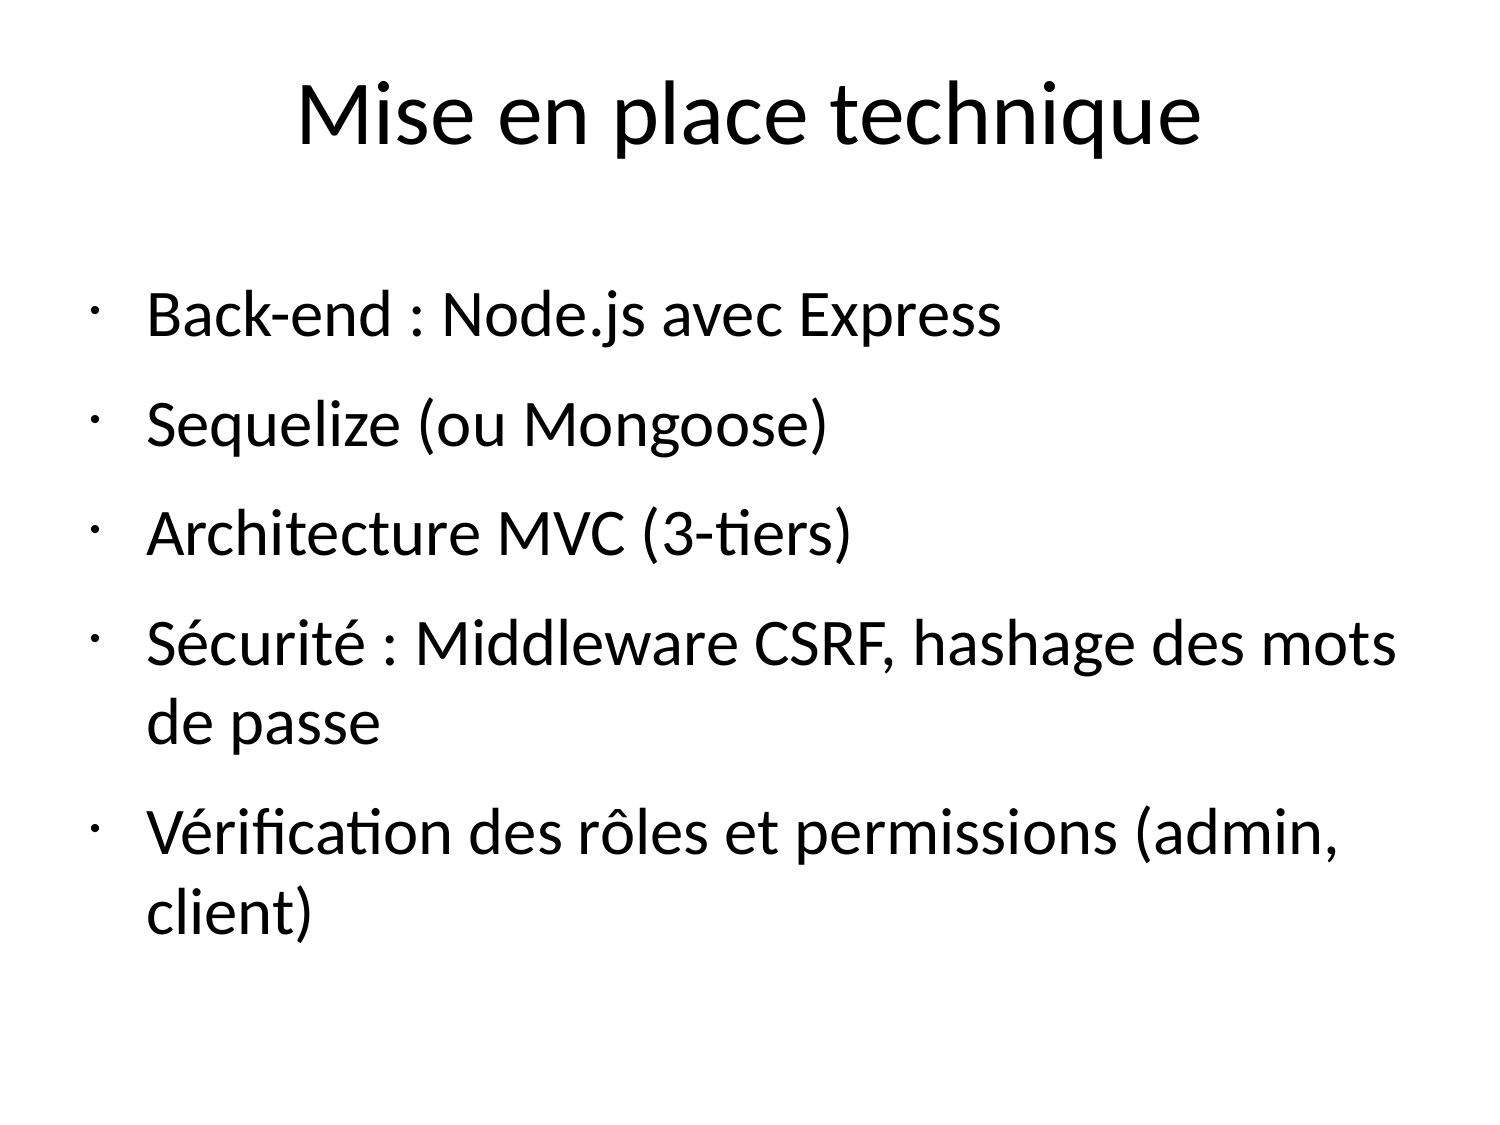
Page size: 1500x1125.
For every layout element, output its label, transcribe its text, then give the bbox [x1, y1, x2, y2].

title Mise en place technique [75, 45, 1425, 233]
list Back-end : Node.js avec Express Sequelize (ou Mongoose) Architecture MVC (3-tiers) Sécurité : Middleware CSRF, hashage des mots de passe Vérification des rôles et permissions (admin, client) [75, 262, 1425, 1005]
